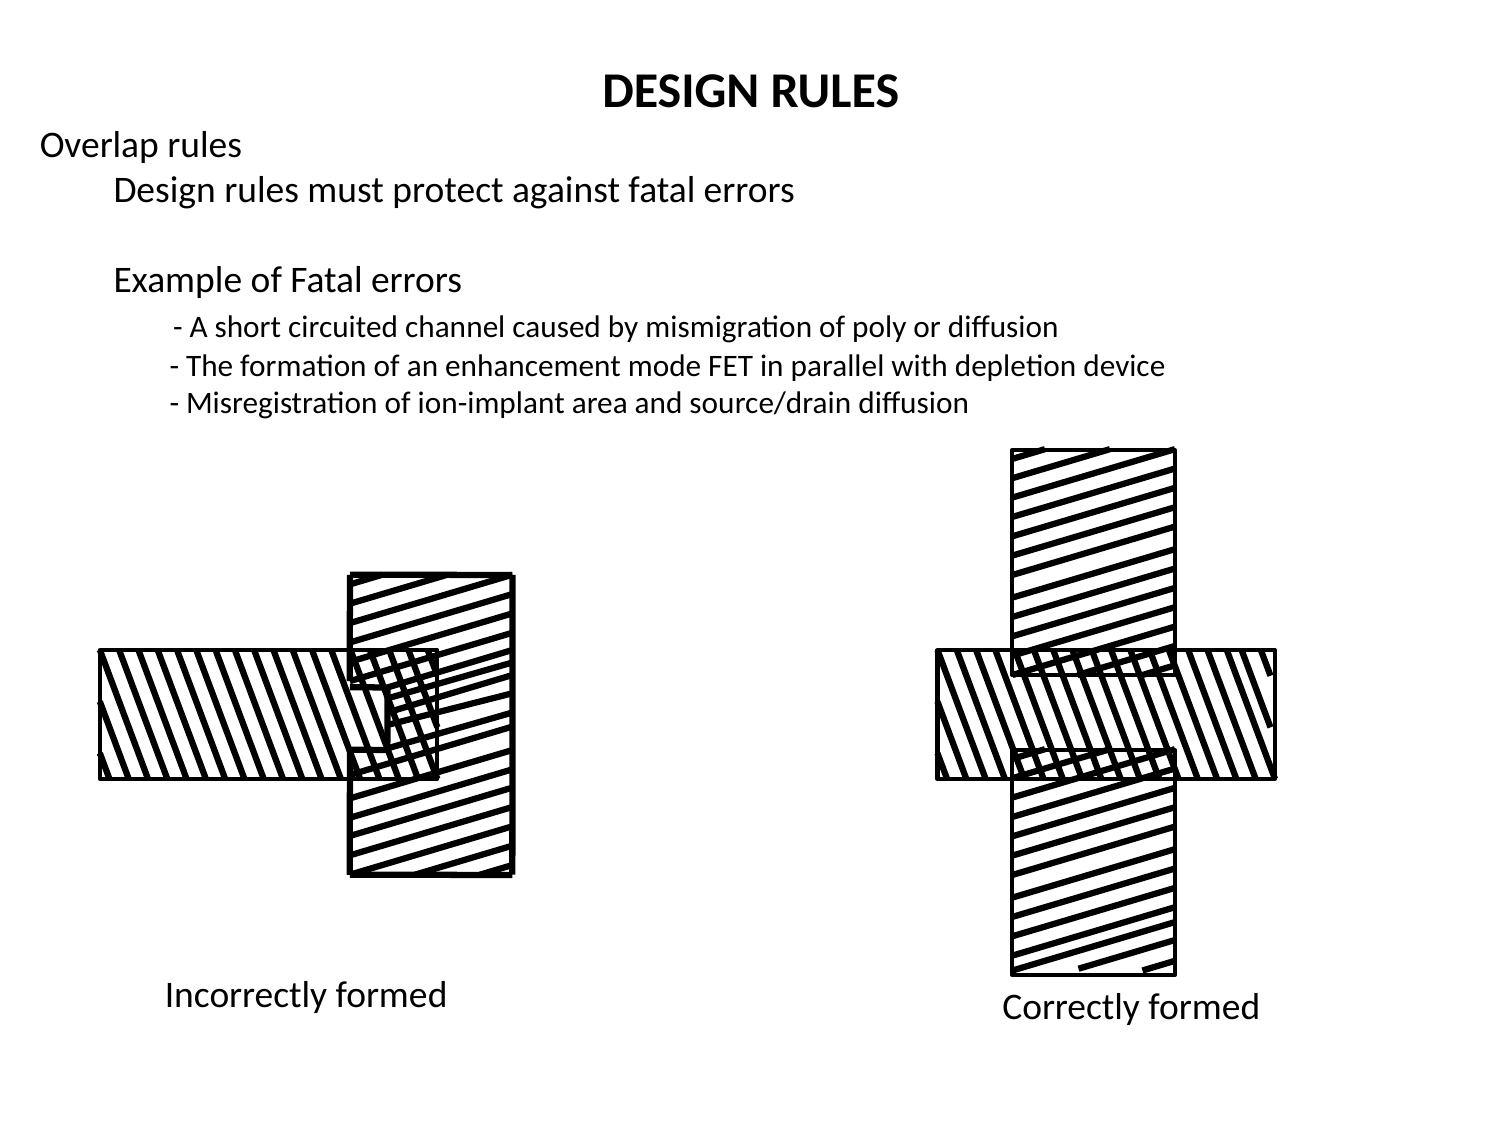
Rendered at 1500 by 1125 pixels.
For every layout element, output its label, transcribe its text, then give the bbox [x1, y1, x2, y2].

text_box DESIGN RULES [587, 49, 925, 112]
text_box Incorrectly formed [149, 962, 525, 1023]
text_box Correctly formed [987, 974, 1363, 1035]
text_box Overlap rules Design rules must protect against fatal errors Example of Fatal errors - A short circuited channel caused by mismigration of poly or diffusion - The formation of an enhancement mode FET in parallel with depletion device - Misregistration of ion-implant area and source/drain diffusion [24, 112, 1500, 473]
